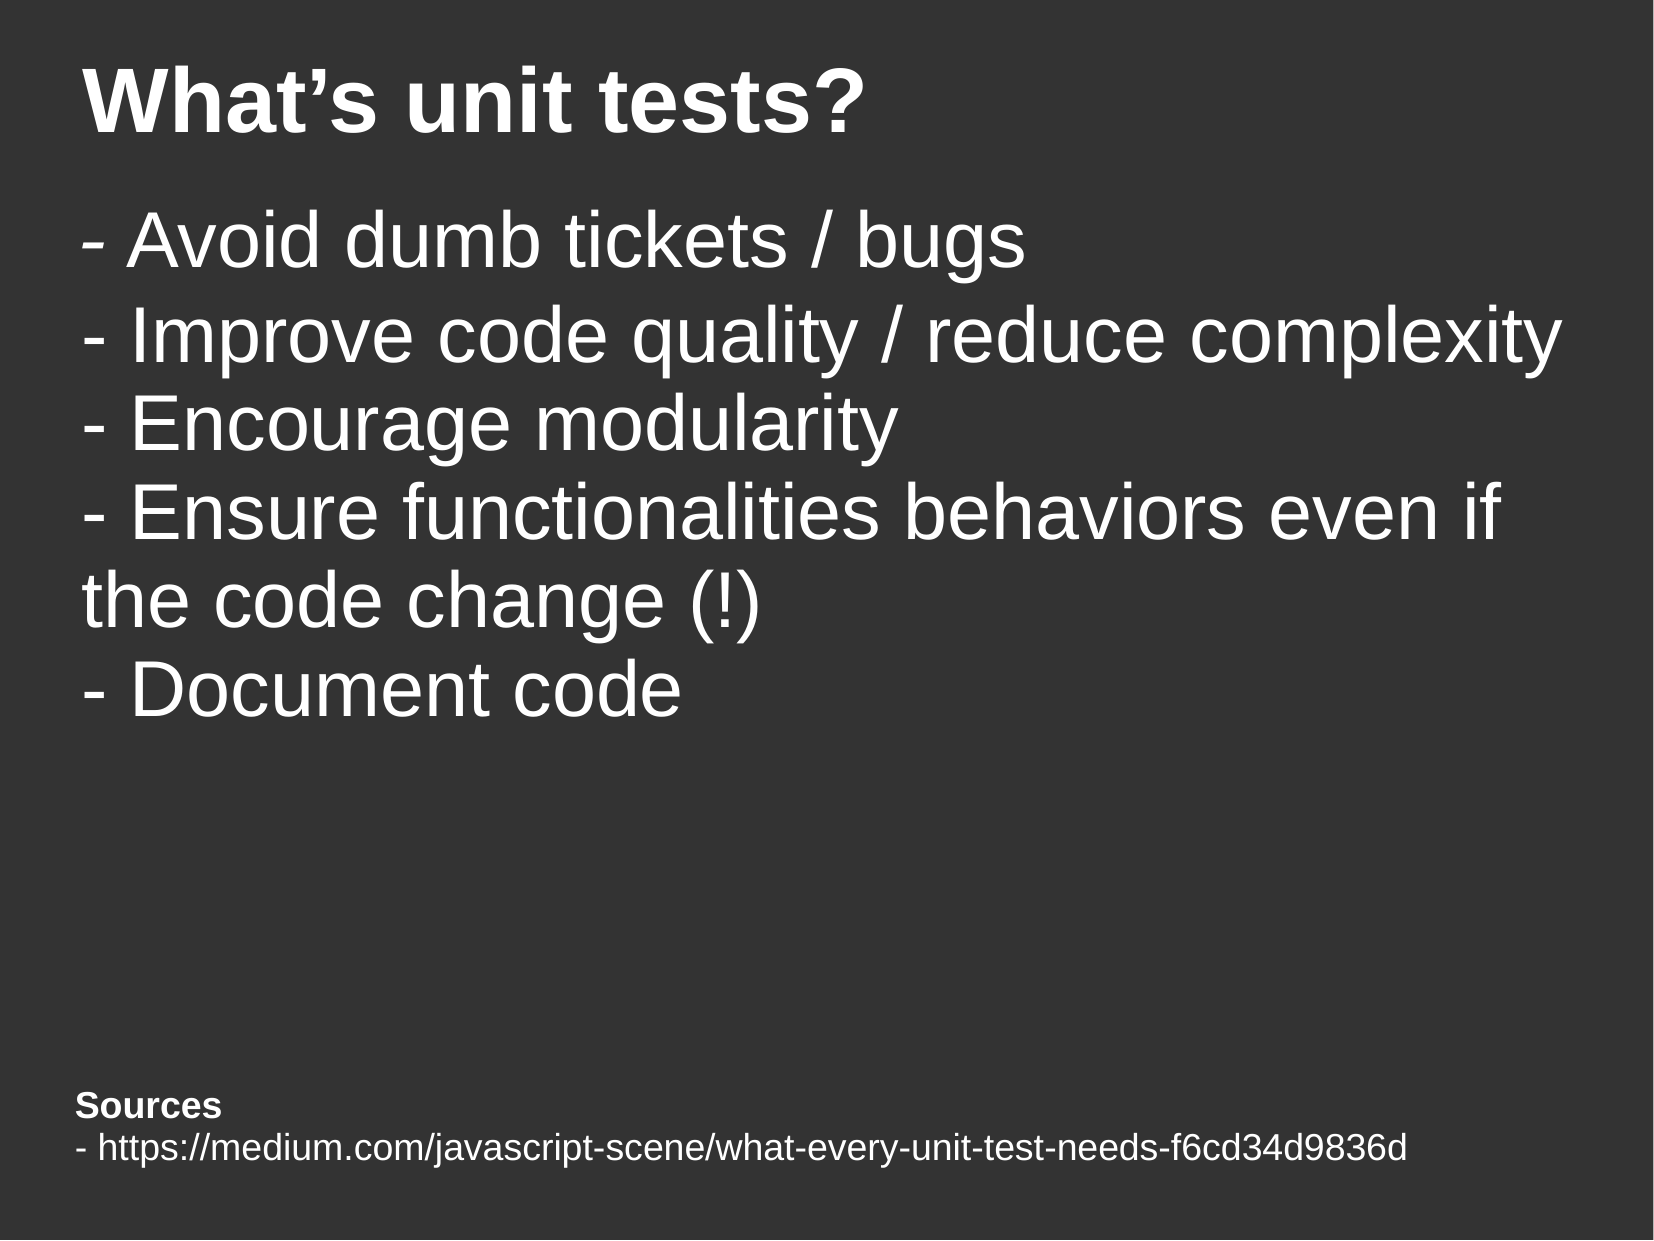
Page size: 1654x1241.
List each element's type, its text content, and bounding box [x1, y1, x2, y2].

title - Avoid dumb tickets / bugs - Improve code quality / reduce complexity - Encourage modularity - Ensure functionalities behaviors even if the code change (!) - Document code [81, 182, 1570, 835]
title What’s unit tests? [82, 49, 1571, 257]
text_box Sources - https://medium.com/javascript-scene/what-every-unit-test-needs-f6cd34d9836d [60, 1077, 1546, 1241]
